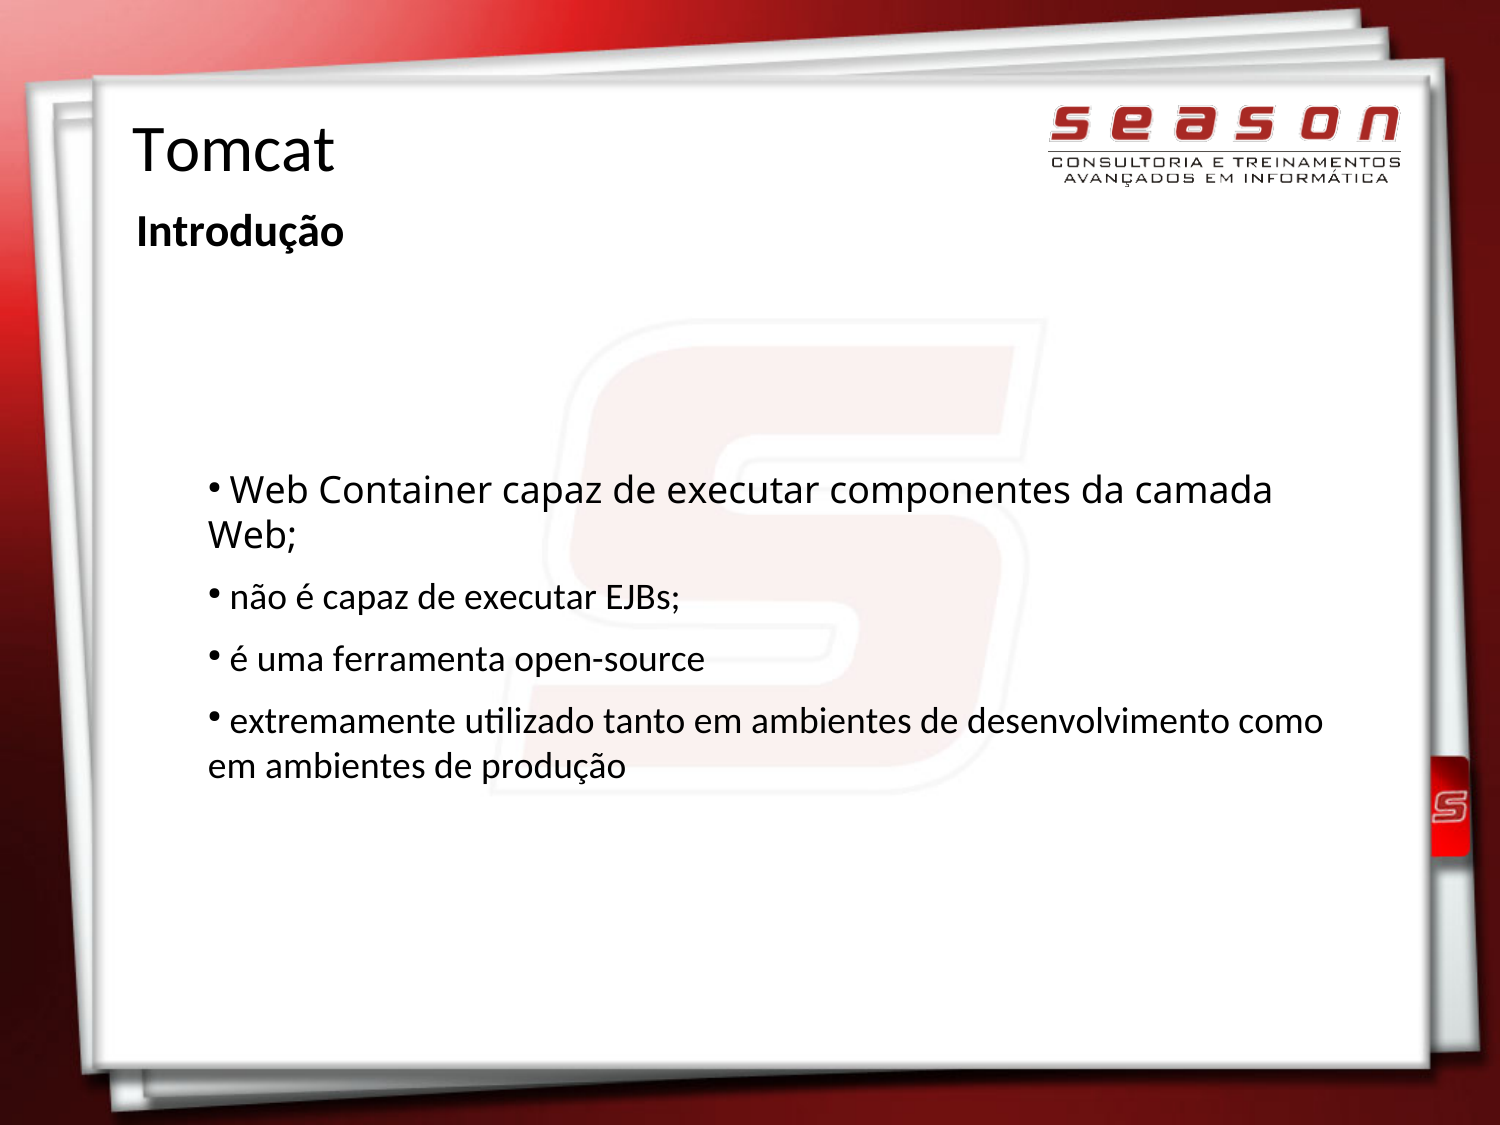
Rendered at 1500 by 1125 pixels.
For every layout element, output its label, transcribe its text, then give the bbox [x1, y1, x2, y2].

text_box Web Container capaz de executar componentes da camada Web; não é capaz de executar EJBs; é uma ferramenta open-source extremamente utilizado tanto em ambientes de desenvolvimento como em ambientes de produção [207, 357, 1328, 894]
text_box Introdução [119, 200, 1240, 256]
title Tomcat [118, 33, 1394, 257]
picture [0, 0, 1500, 1125]
